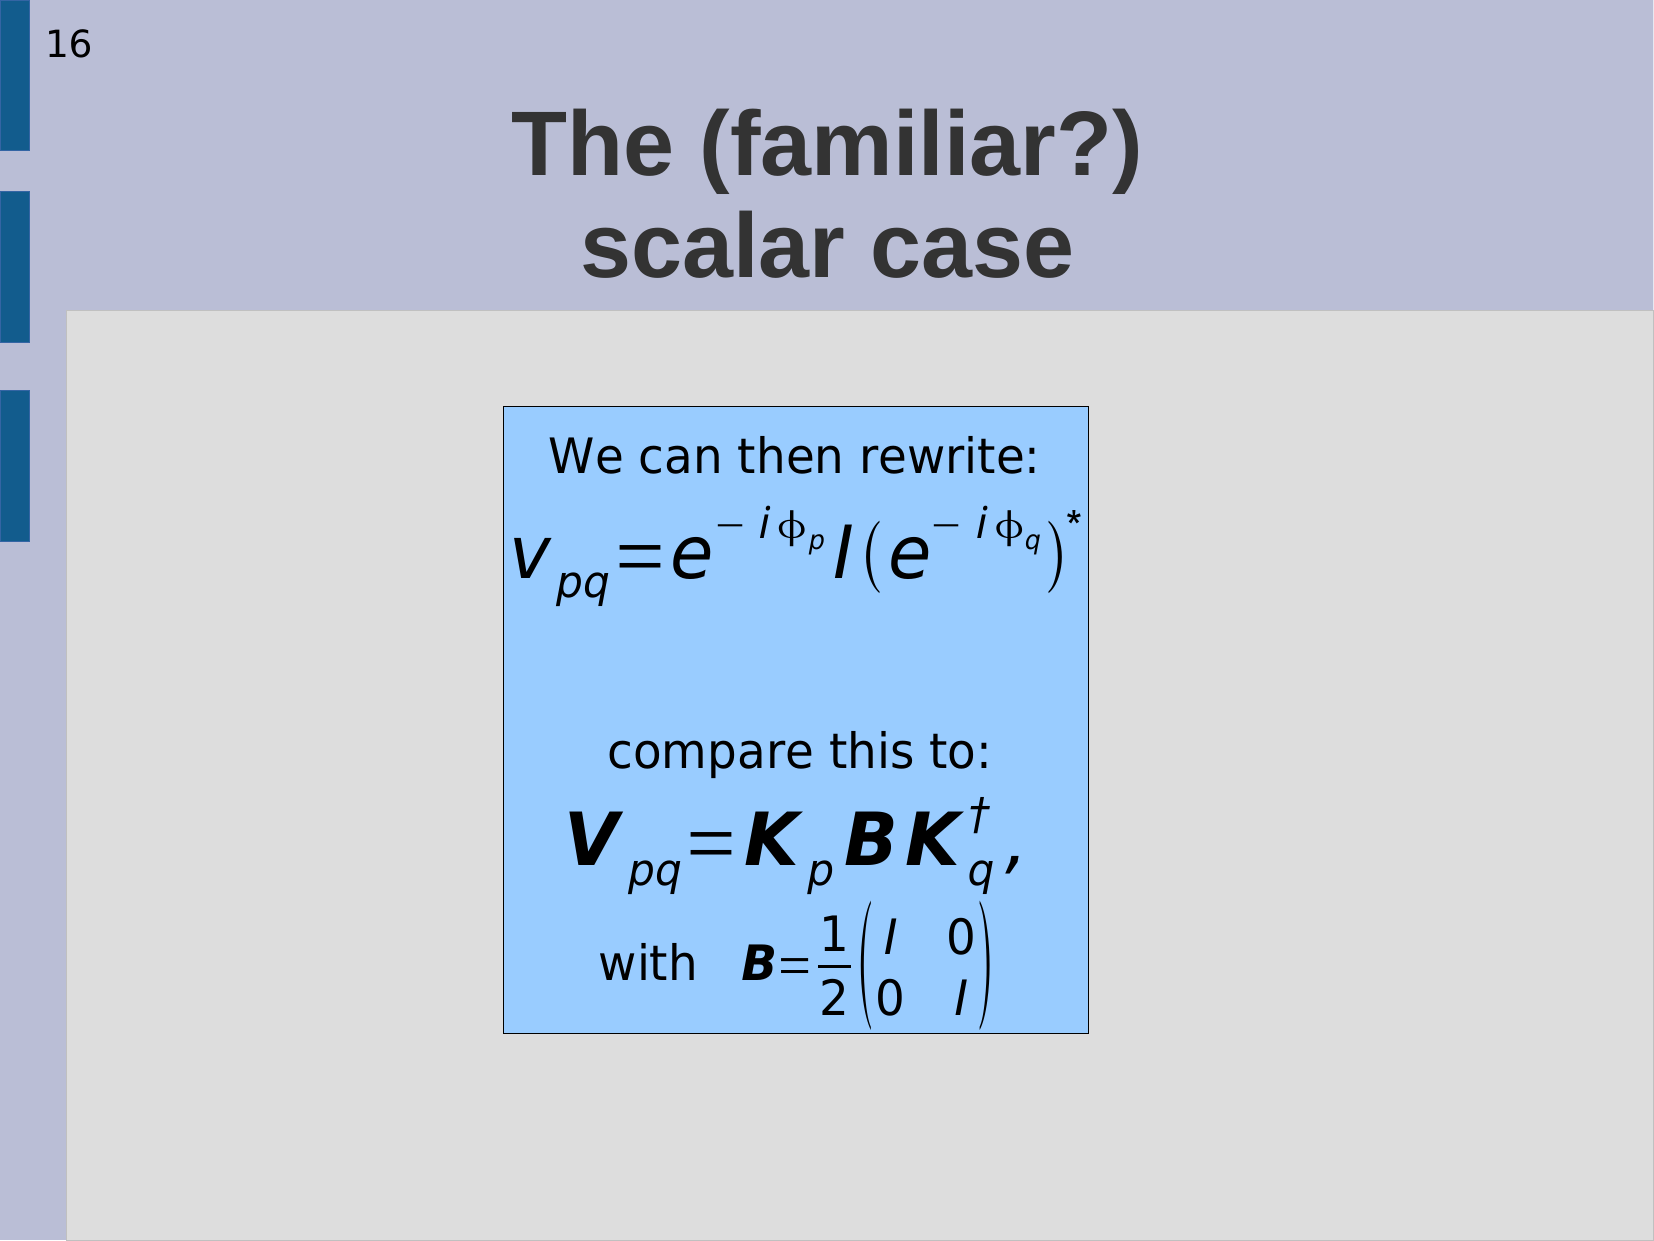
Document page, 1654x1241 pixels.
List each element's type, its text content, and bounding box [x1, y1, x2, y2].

chart [503, 406, 1089, 1034]
text_box <number> [32, 15, 267, 89]
title The (familiar?) scalar case [121, 91, 1534, 299]
